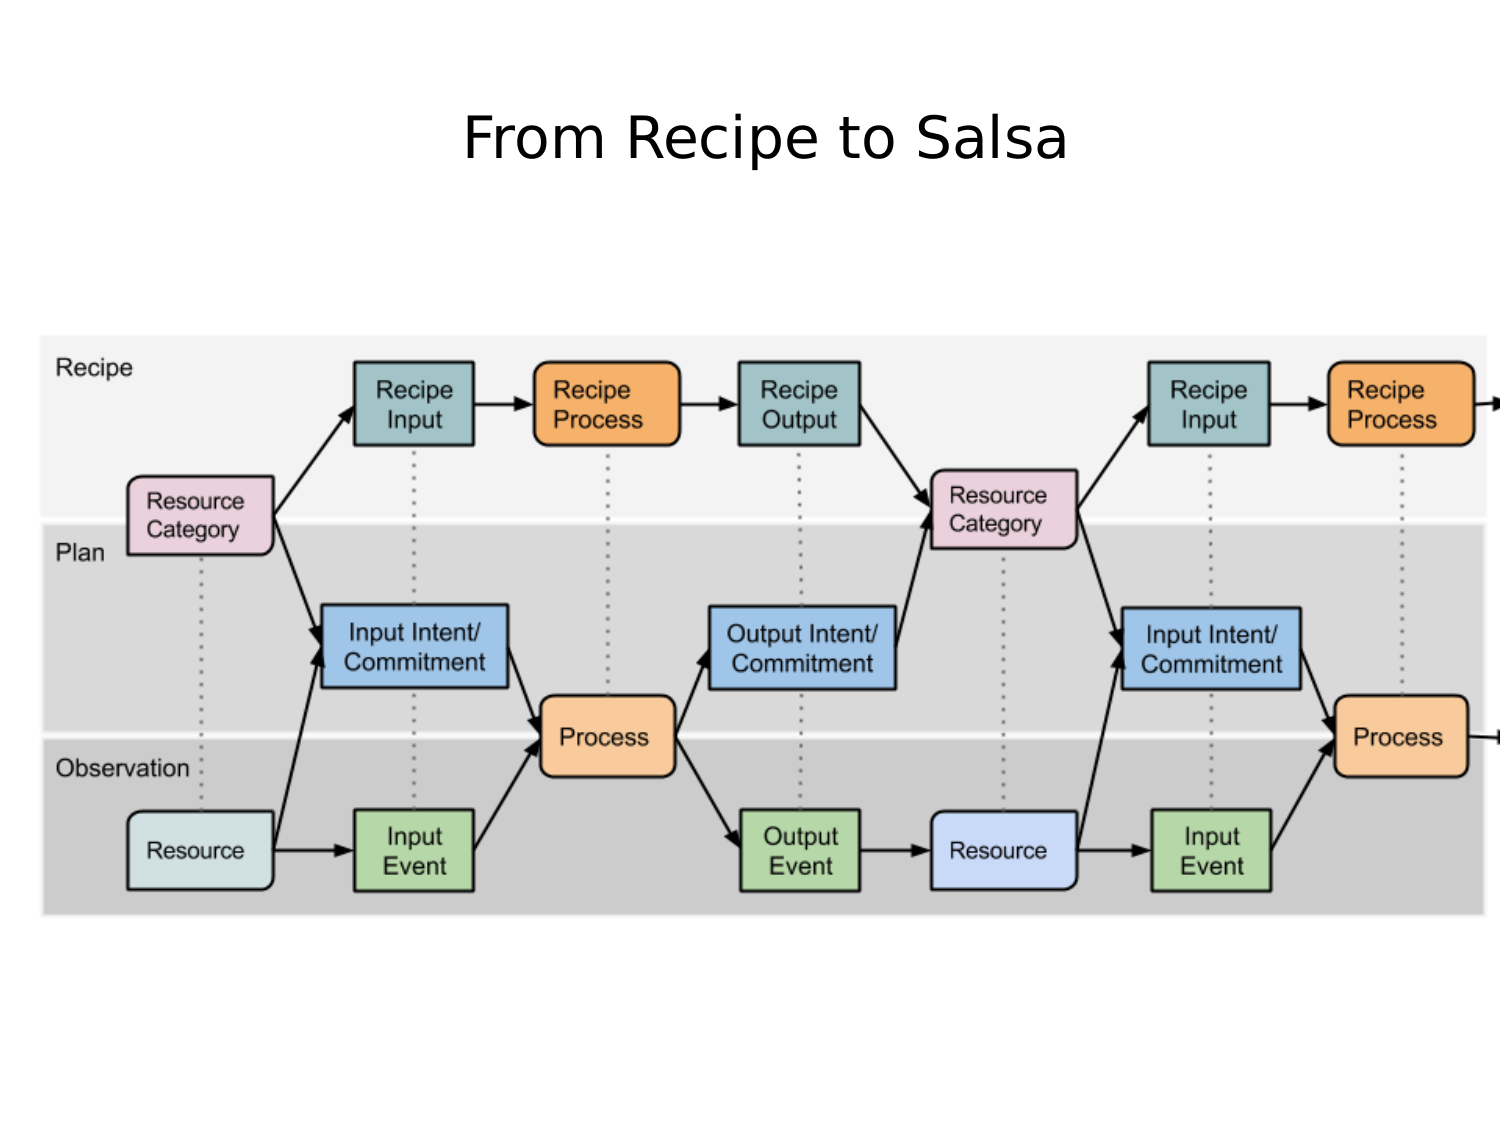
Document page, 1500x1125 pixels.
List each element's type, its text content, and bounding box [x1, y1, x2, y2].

picture [7, 224, 1500, 1069]
title From Recipe to Salsa [75, 44, 1425, 233]
